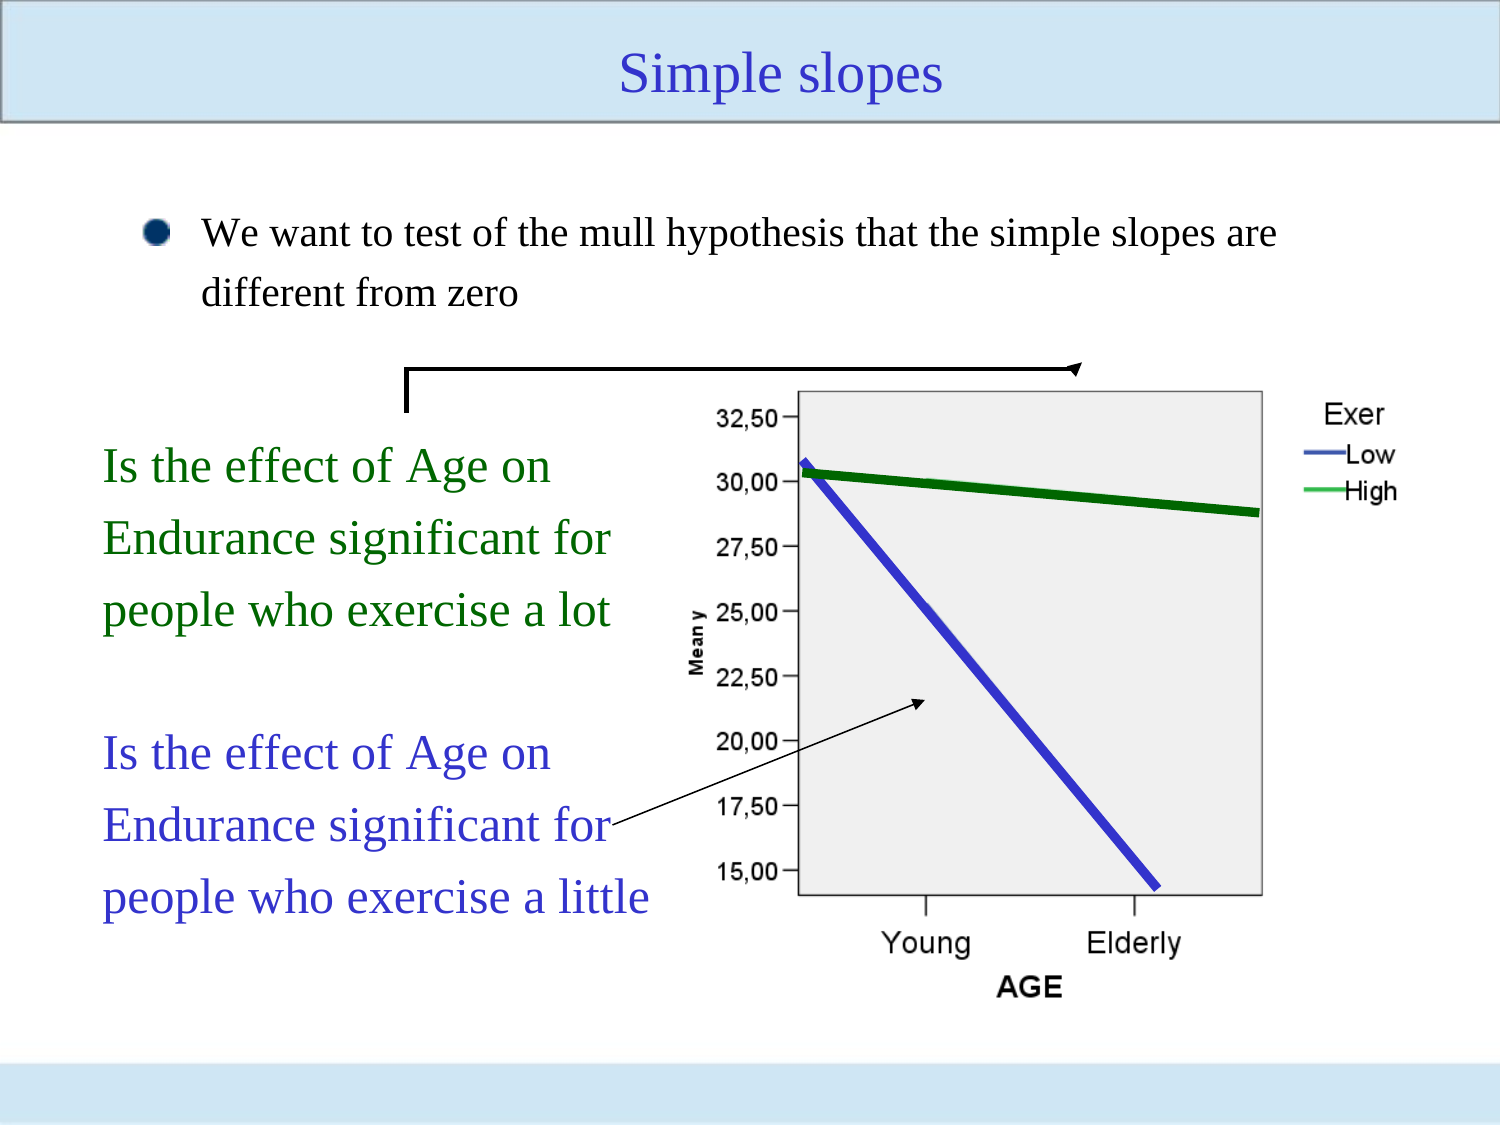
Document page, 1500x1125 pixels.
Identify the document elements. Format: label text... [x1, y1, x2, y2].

text_box We want to test of the mull hypothesis that the simple slopes are different from zero [124, 187, 1426, 323]
picture [0, 0, 1500, 1125]
text_box Is the effect of Age on Endurance significant for people who exercise a little [87, 699, 725, 932]
text_box Is the effect of Age on Endurance significant for people who exercise a lot [87, 412, 725, 644]
title Simple slopes [249, 24, 1313, 113]
